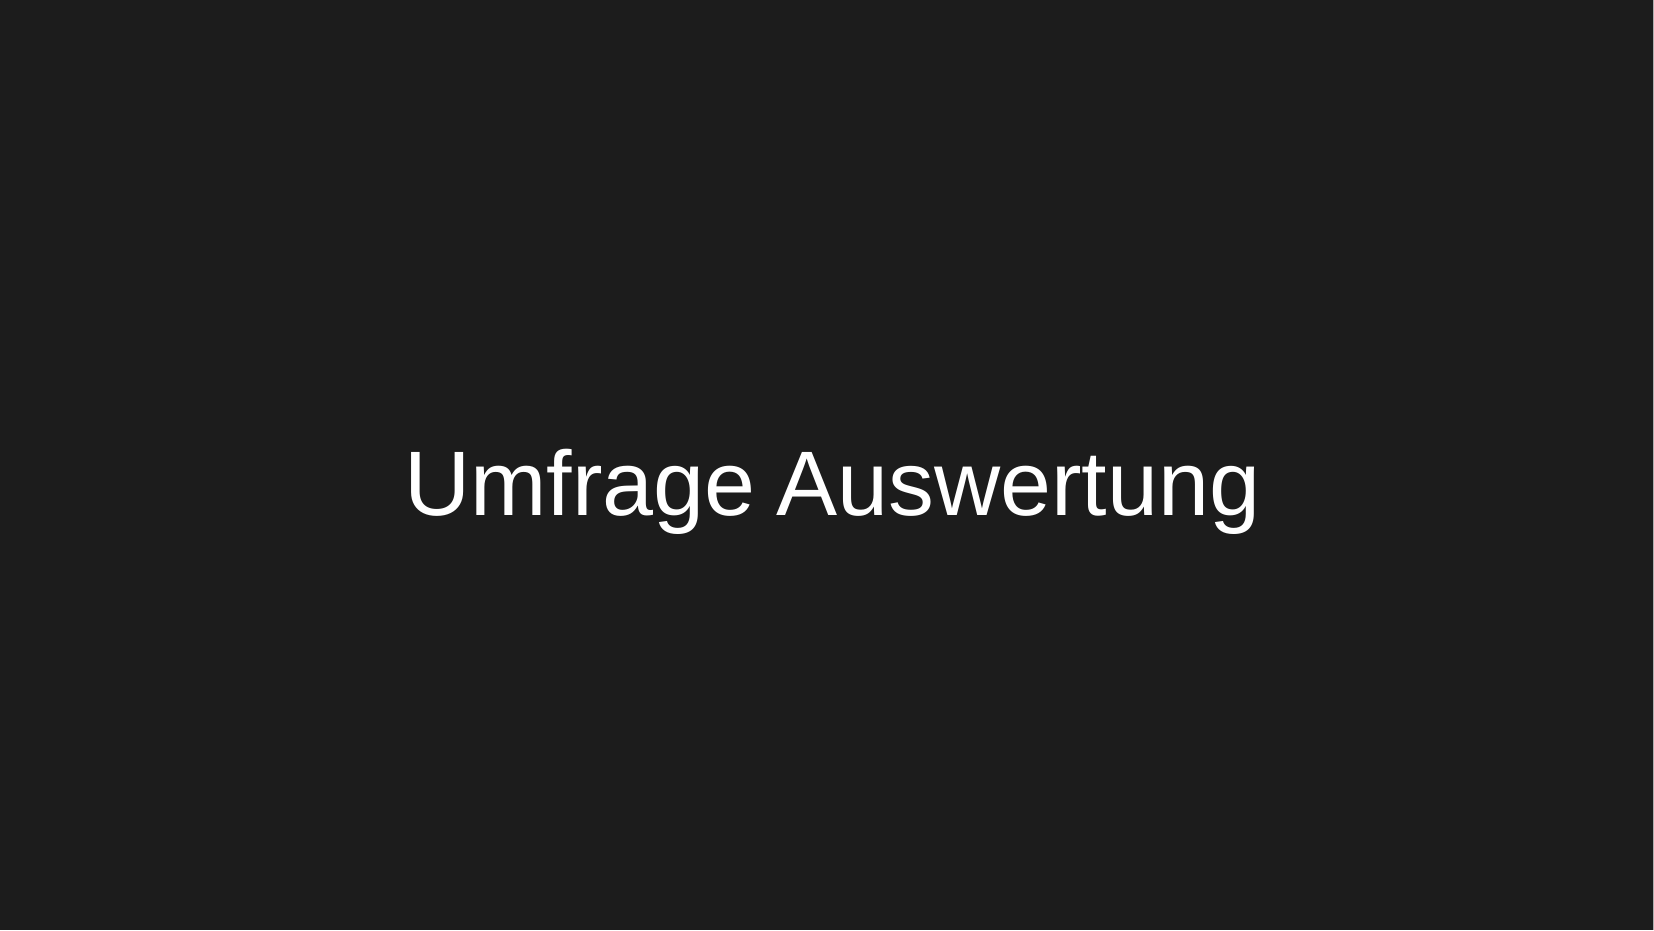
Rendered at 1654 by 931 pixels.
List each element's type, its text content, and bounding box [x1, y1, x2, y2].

title Umfrage Auswertung [88, 405, 1577, 562]
